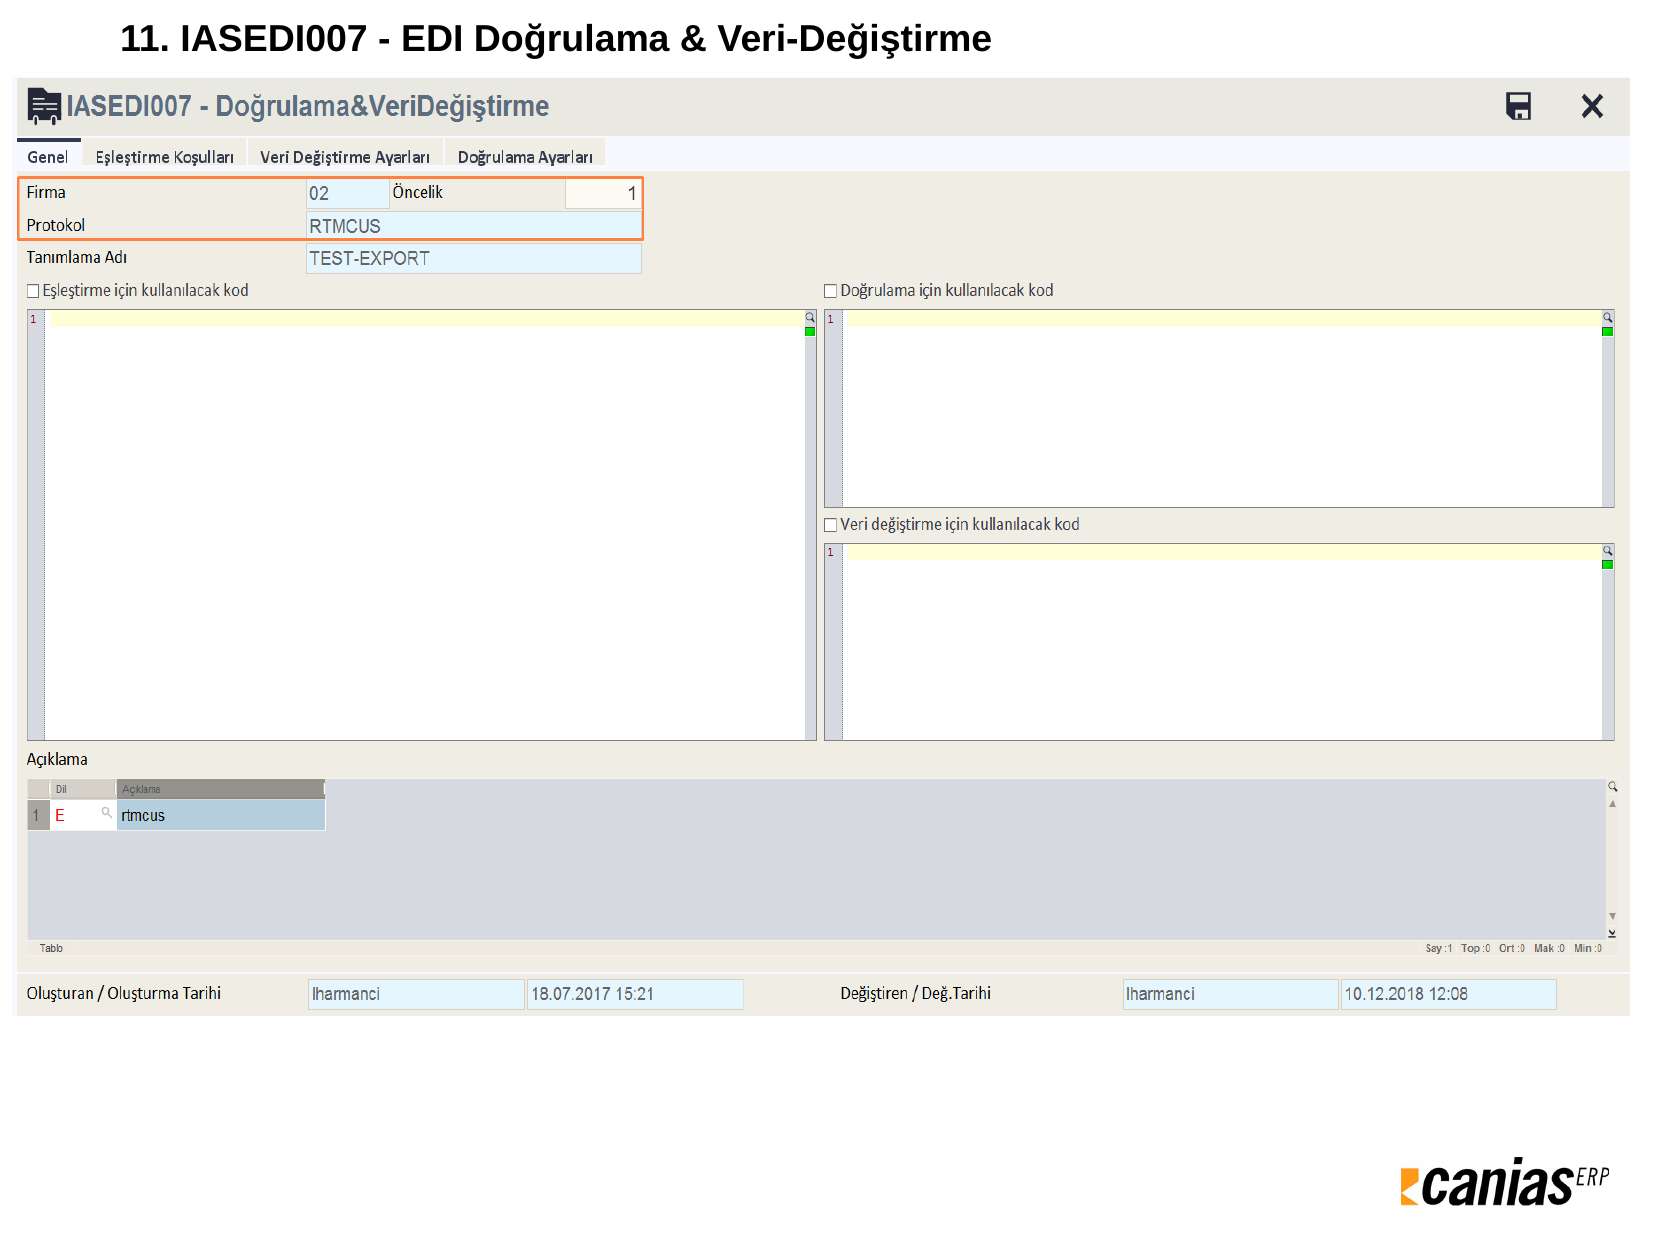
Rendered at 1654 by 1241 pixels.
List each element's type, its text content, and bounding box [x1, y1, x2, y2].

picture [12, 77, 1630, 1016]
picture [1375, 1139, 1635, 1223]
text_box 11. IASEDI007 - EDI Doğrulama & Veri-Değiştirme [10, 6, 1624, 65]
